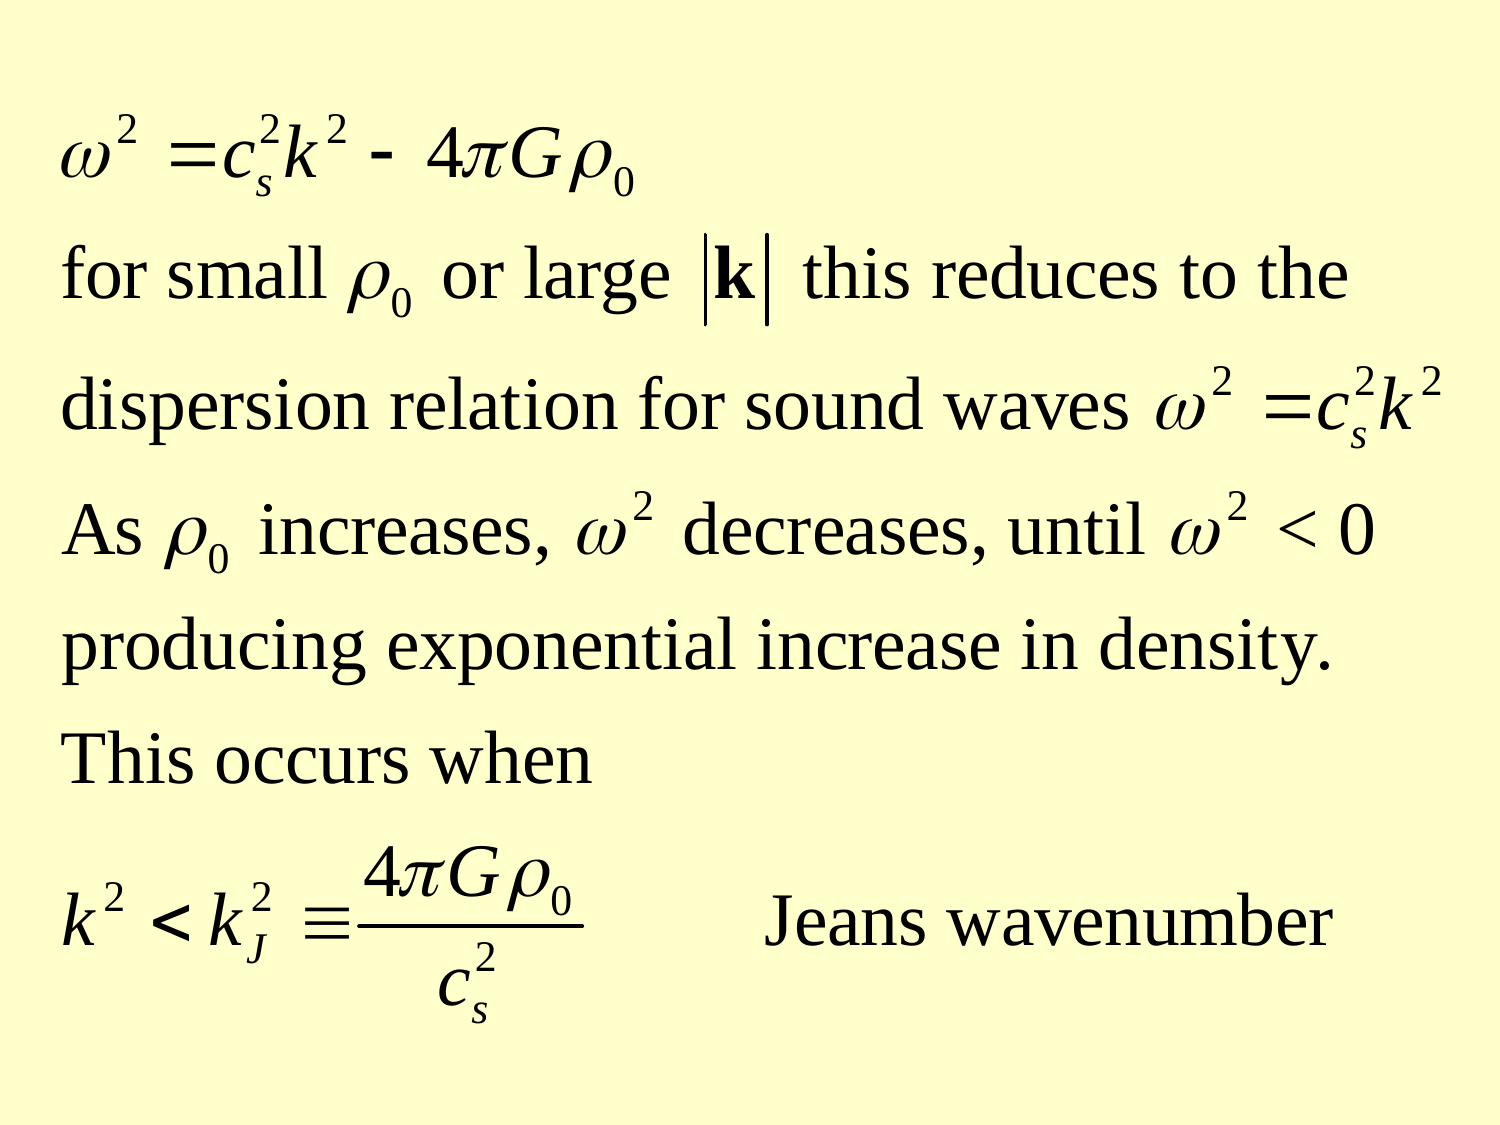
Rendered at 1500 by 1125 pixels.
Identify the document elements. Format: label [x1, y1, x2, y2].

chart [50, 93, 1463, 1040]
